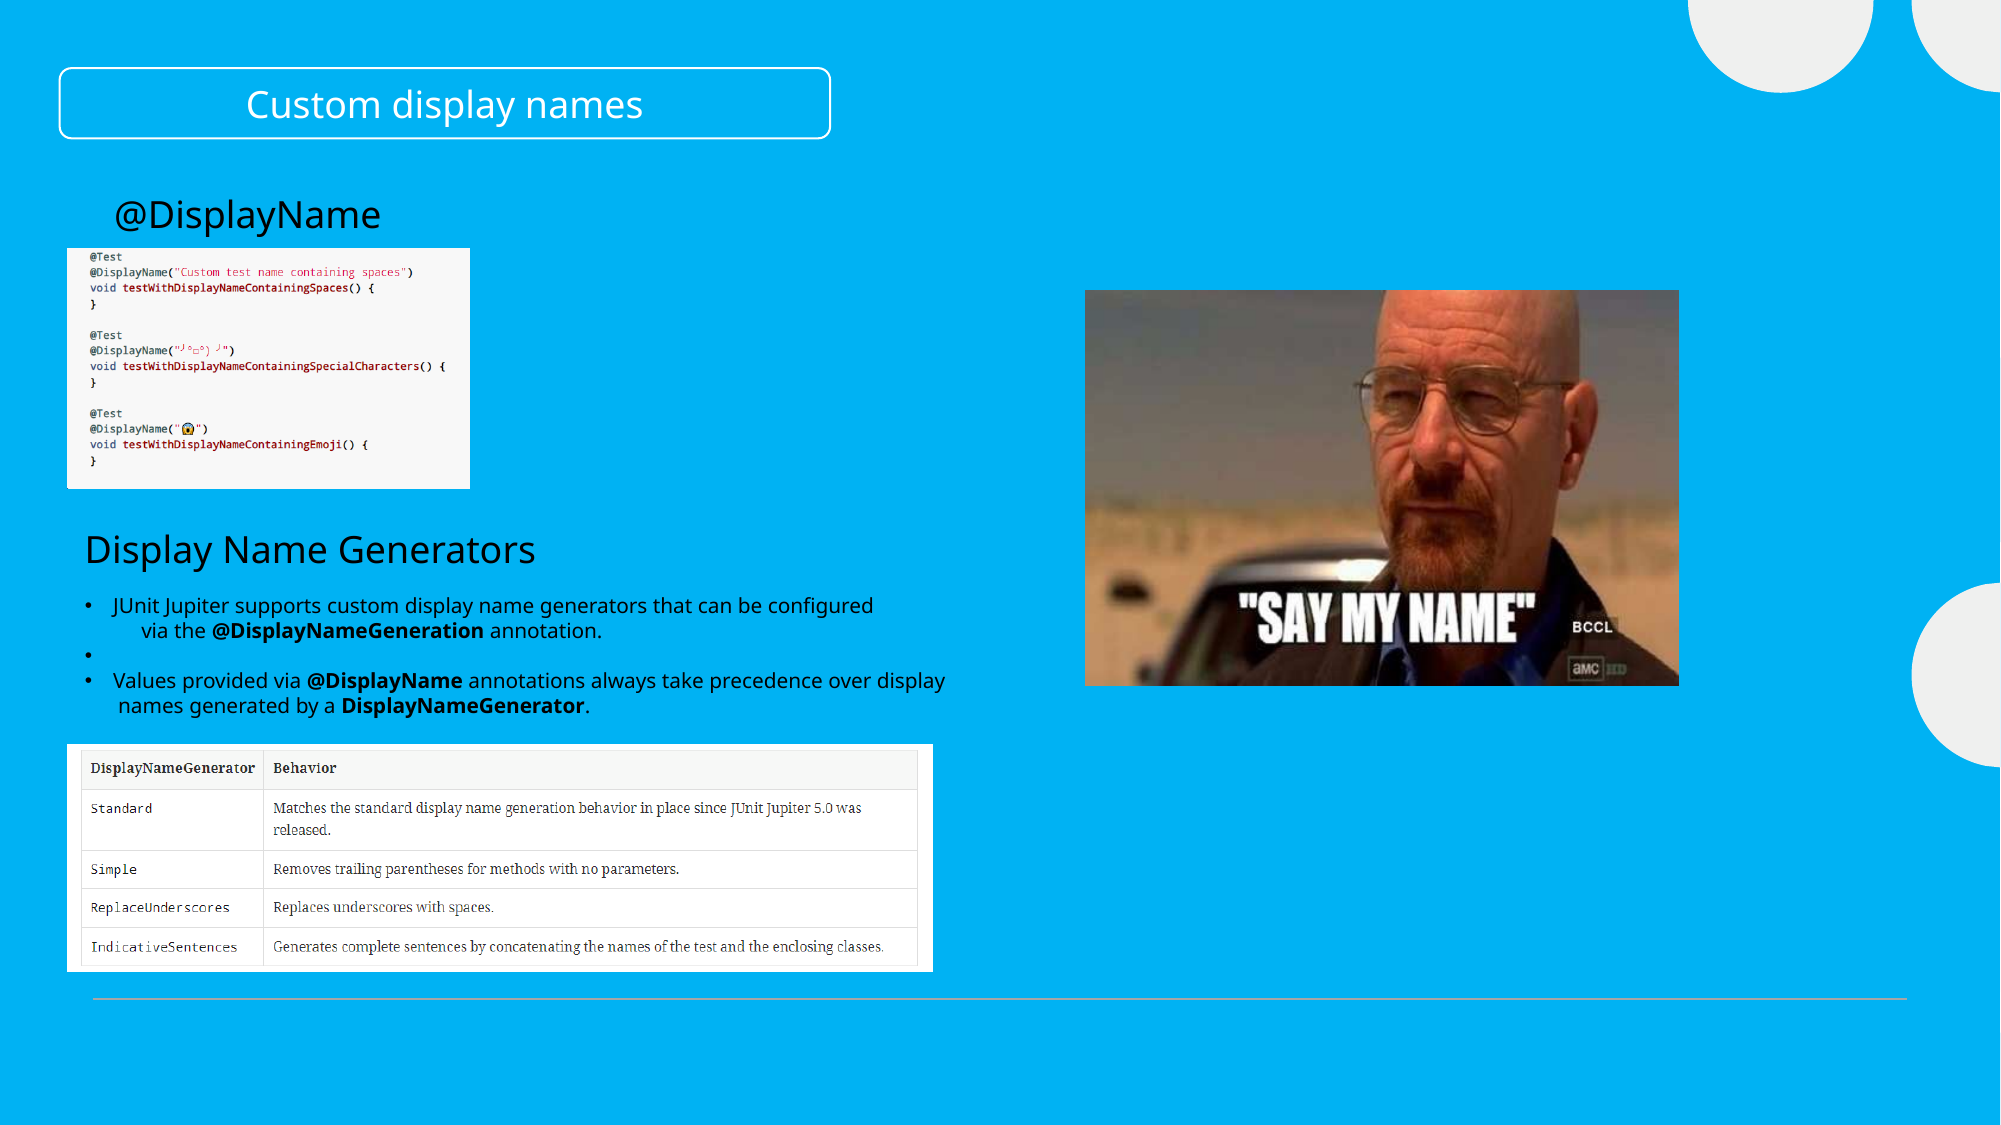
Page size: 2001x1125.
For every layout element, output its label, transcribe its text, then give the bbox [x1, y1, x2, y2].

list @DisplayName [48, 170, 1224, 494]
text_box JUnit Jupiter supports custom display name generators that can be configured via the @DisplayNameGeneration annotation. Values provided via @DisplayName annotations always take precedence over display names generated by a DisplayNameGenerator. [70, 585, 1014, 727]
picture [1086, 291, 1678, 685]
picture [68, 249, 469, 488]
text_box Display Name Generators [59, 518, 656, 580]
picture [68, 745, 932, 971]
text_box Custom display names [59, 68, 831, 139]
text_box [0, 0, 2000, 1125]
